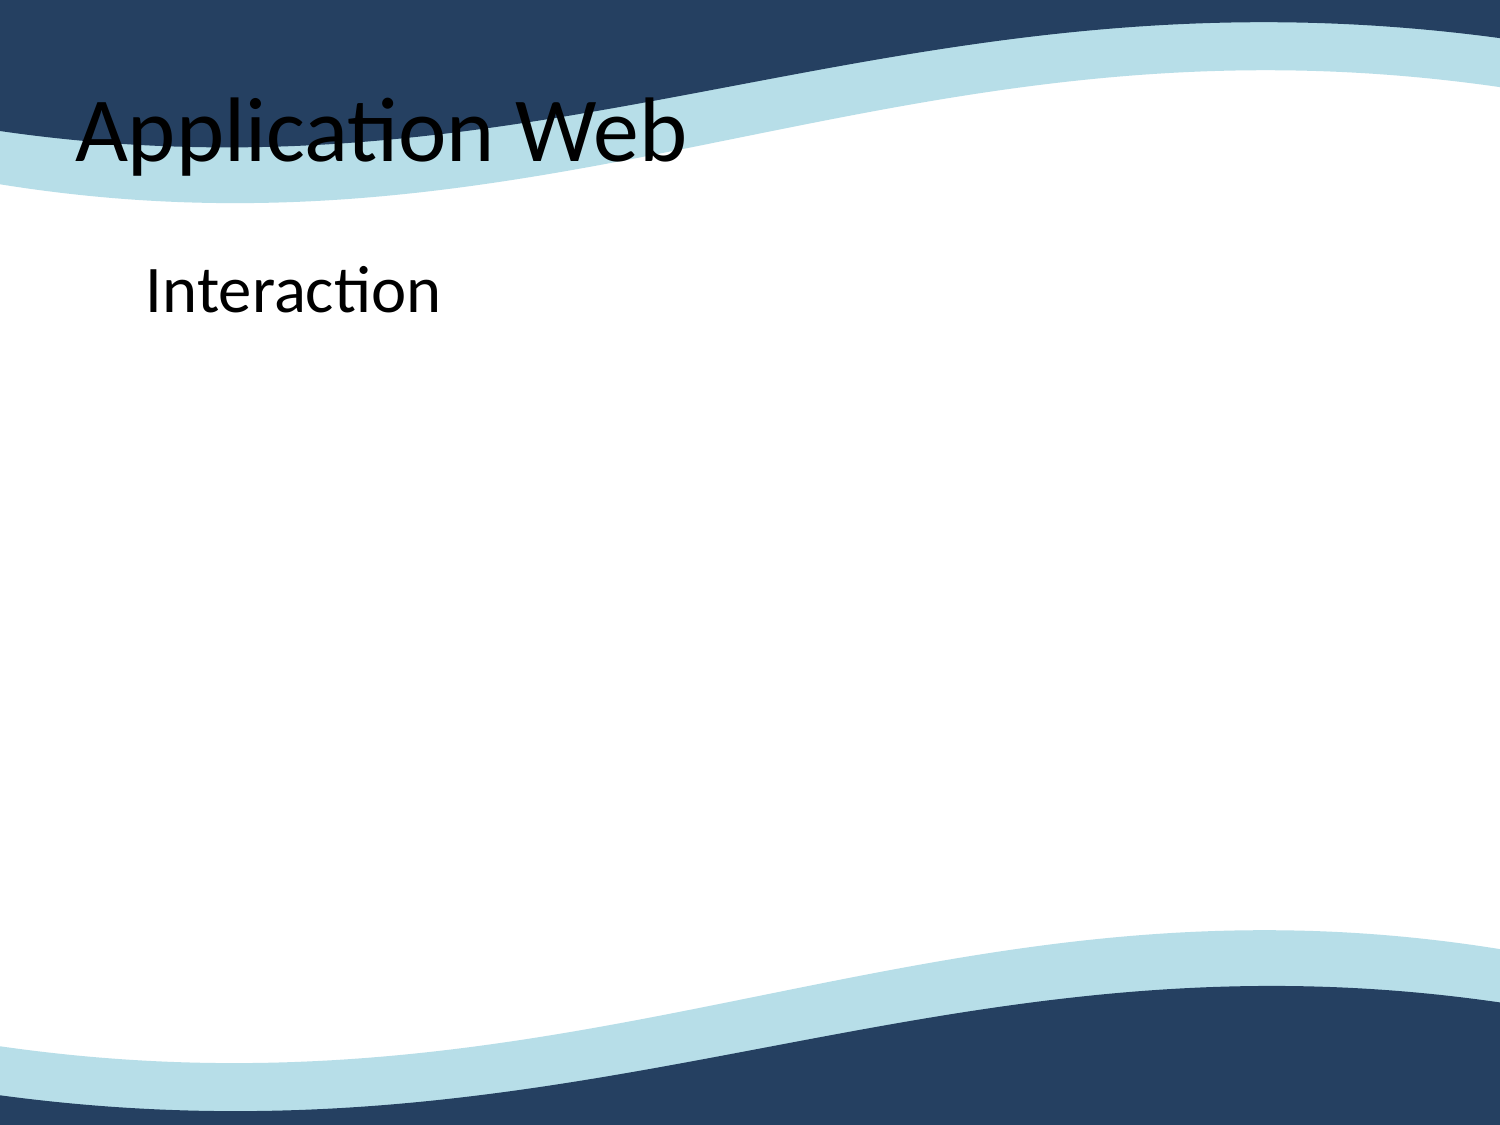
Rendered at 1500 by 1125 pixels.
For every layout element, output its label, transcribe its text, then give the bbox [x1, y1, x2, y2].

title Application Web [75, 45, 1425, 233]
list Interaction [75, 262, 1425, 1005]
